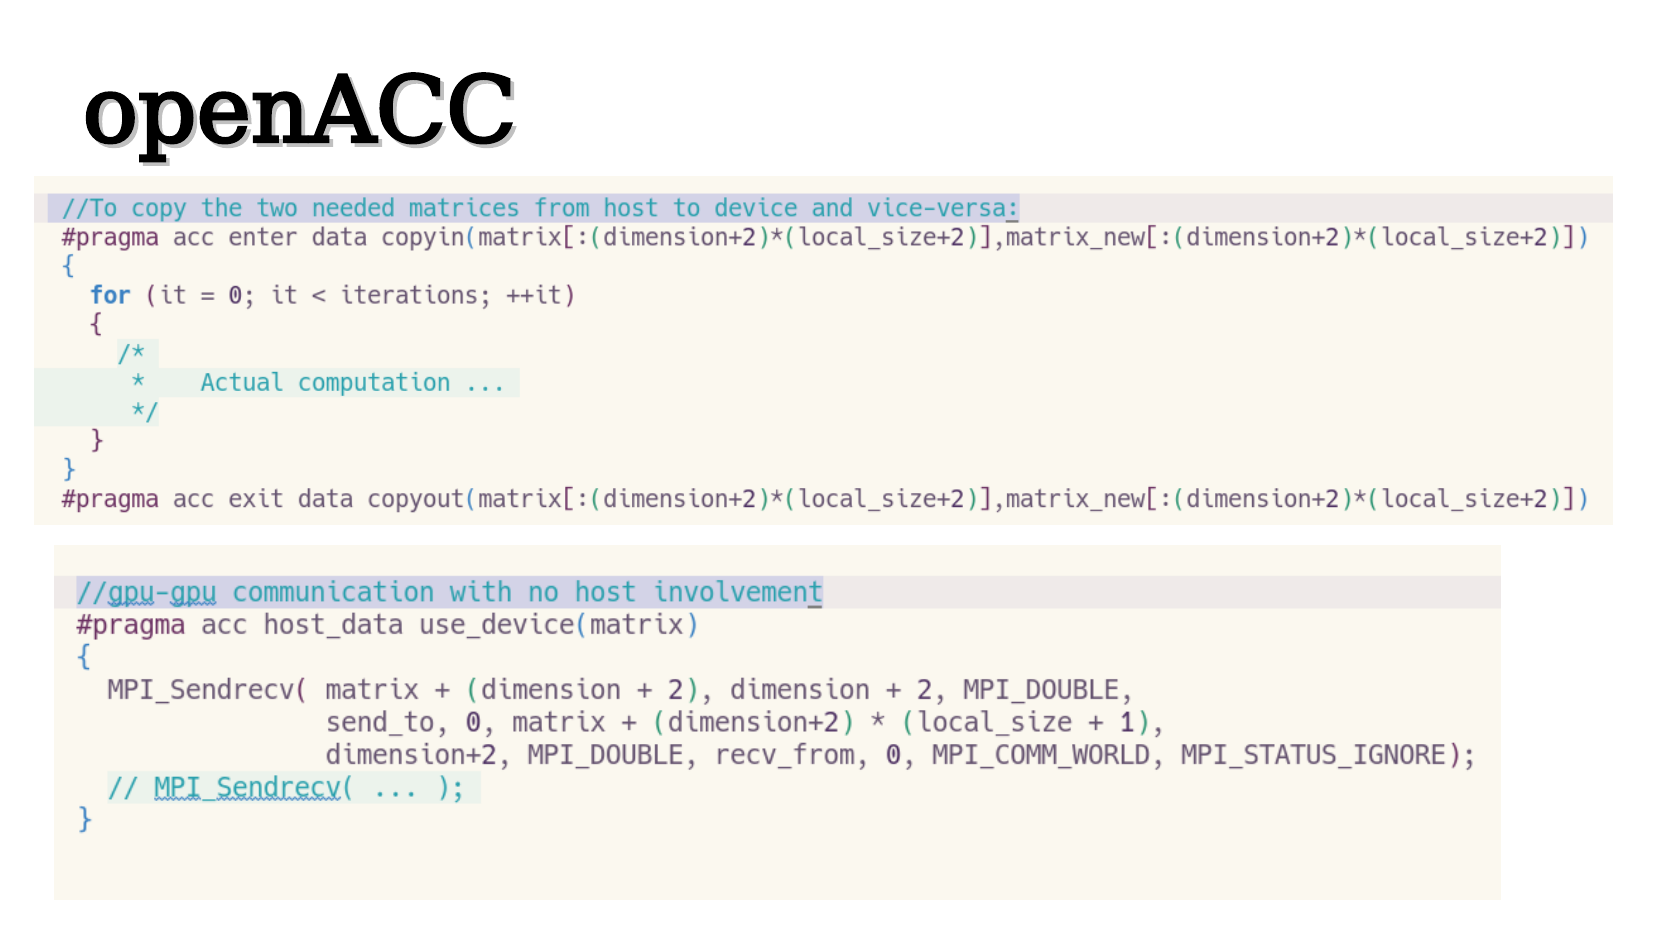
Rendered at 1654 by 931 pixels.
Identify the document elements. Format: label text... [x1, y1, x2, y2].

picture [34, 176, 1613, 526]
picture [54, 545, 1501, 901]
title openACC [82, 37, 1571, 176]
